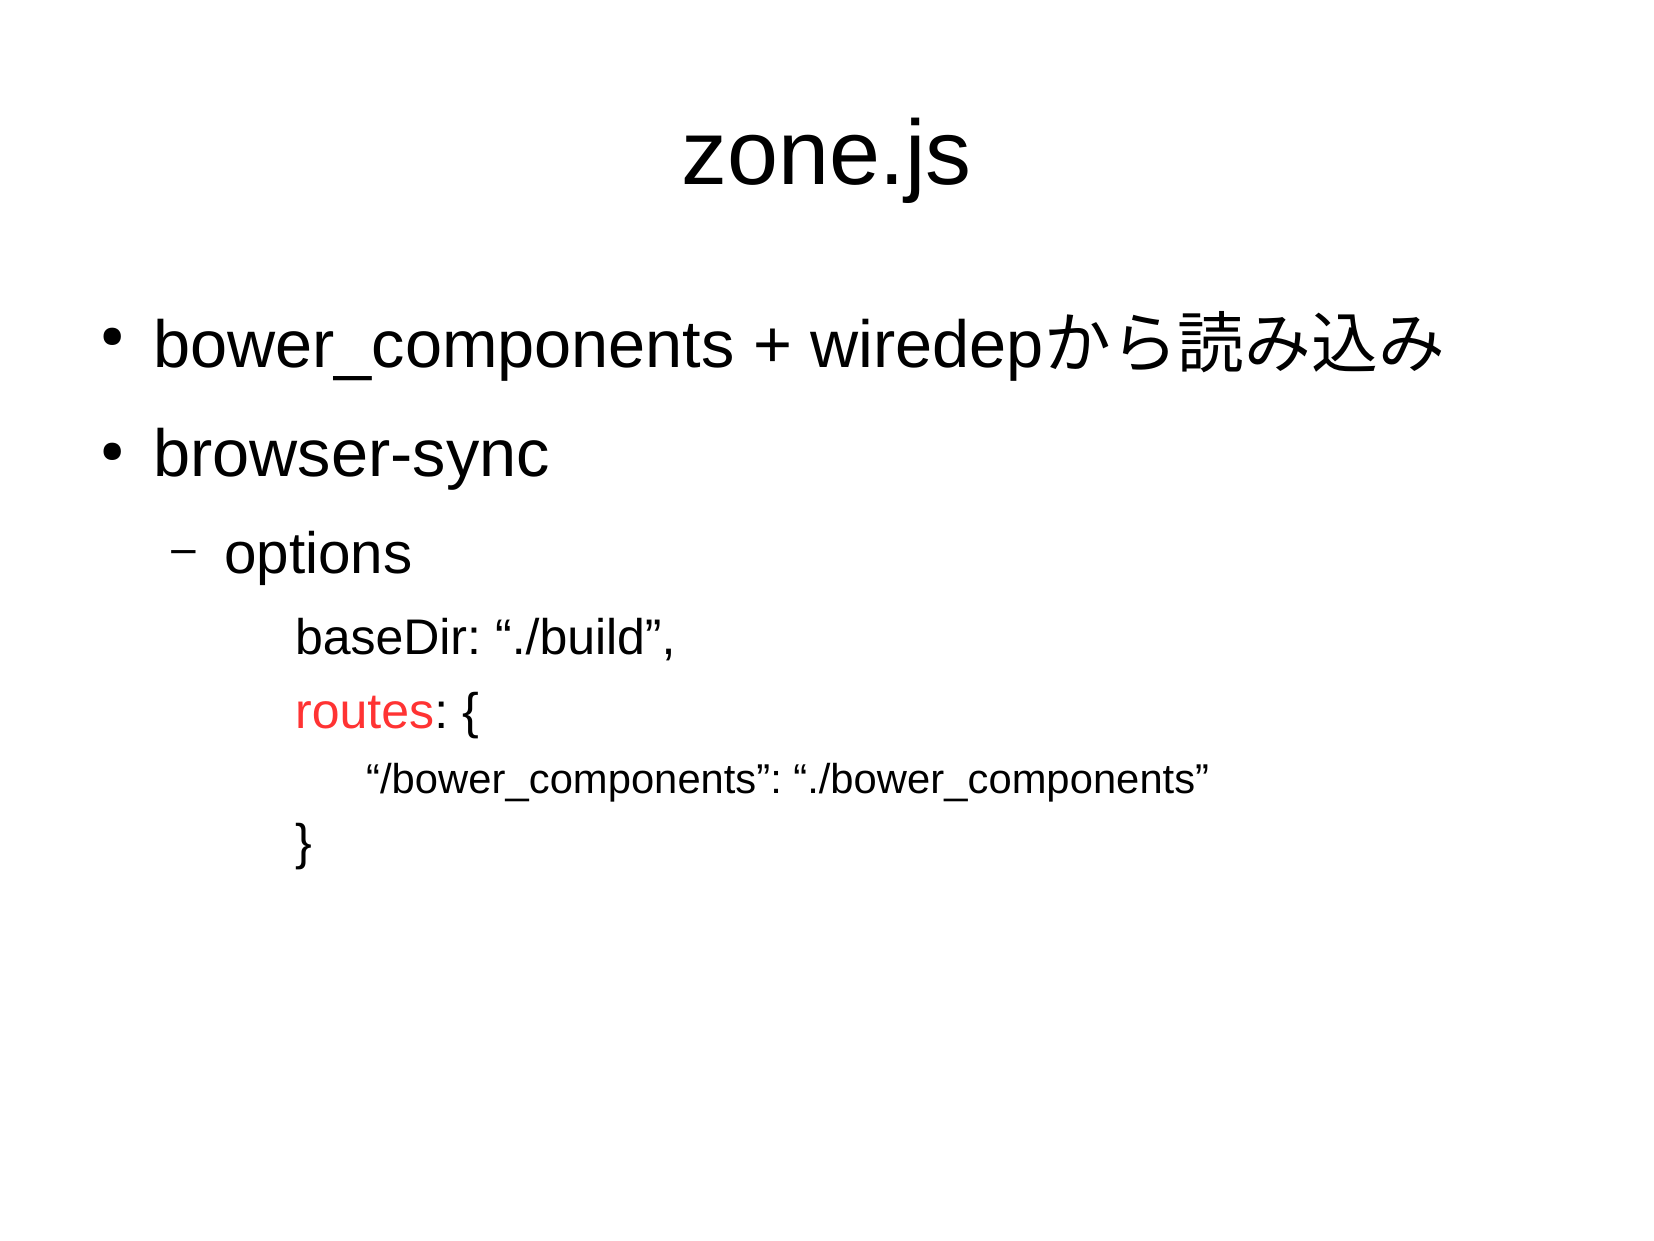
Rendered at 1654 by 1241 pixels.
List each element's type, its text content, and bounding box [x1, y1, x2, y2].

title zone.js [82, 49, 1571, 257]
list bower_components + wiredepから読み込み browser-sync options baseDir: “./build”, routes: { “/bower_components”: “./bower_components” } [82, 290, 1571, 1010]
